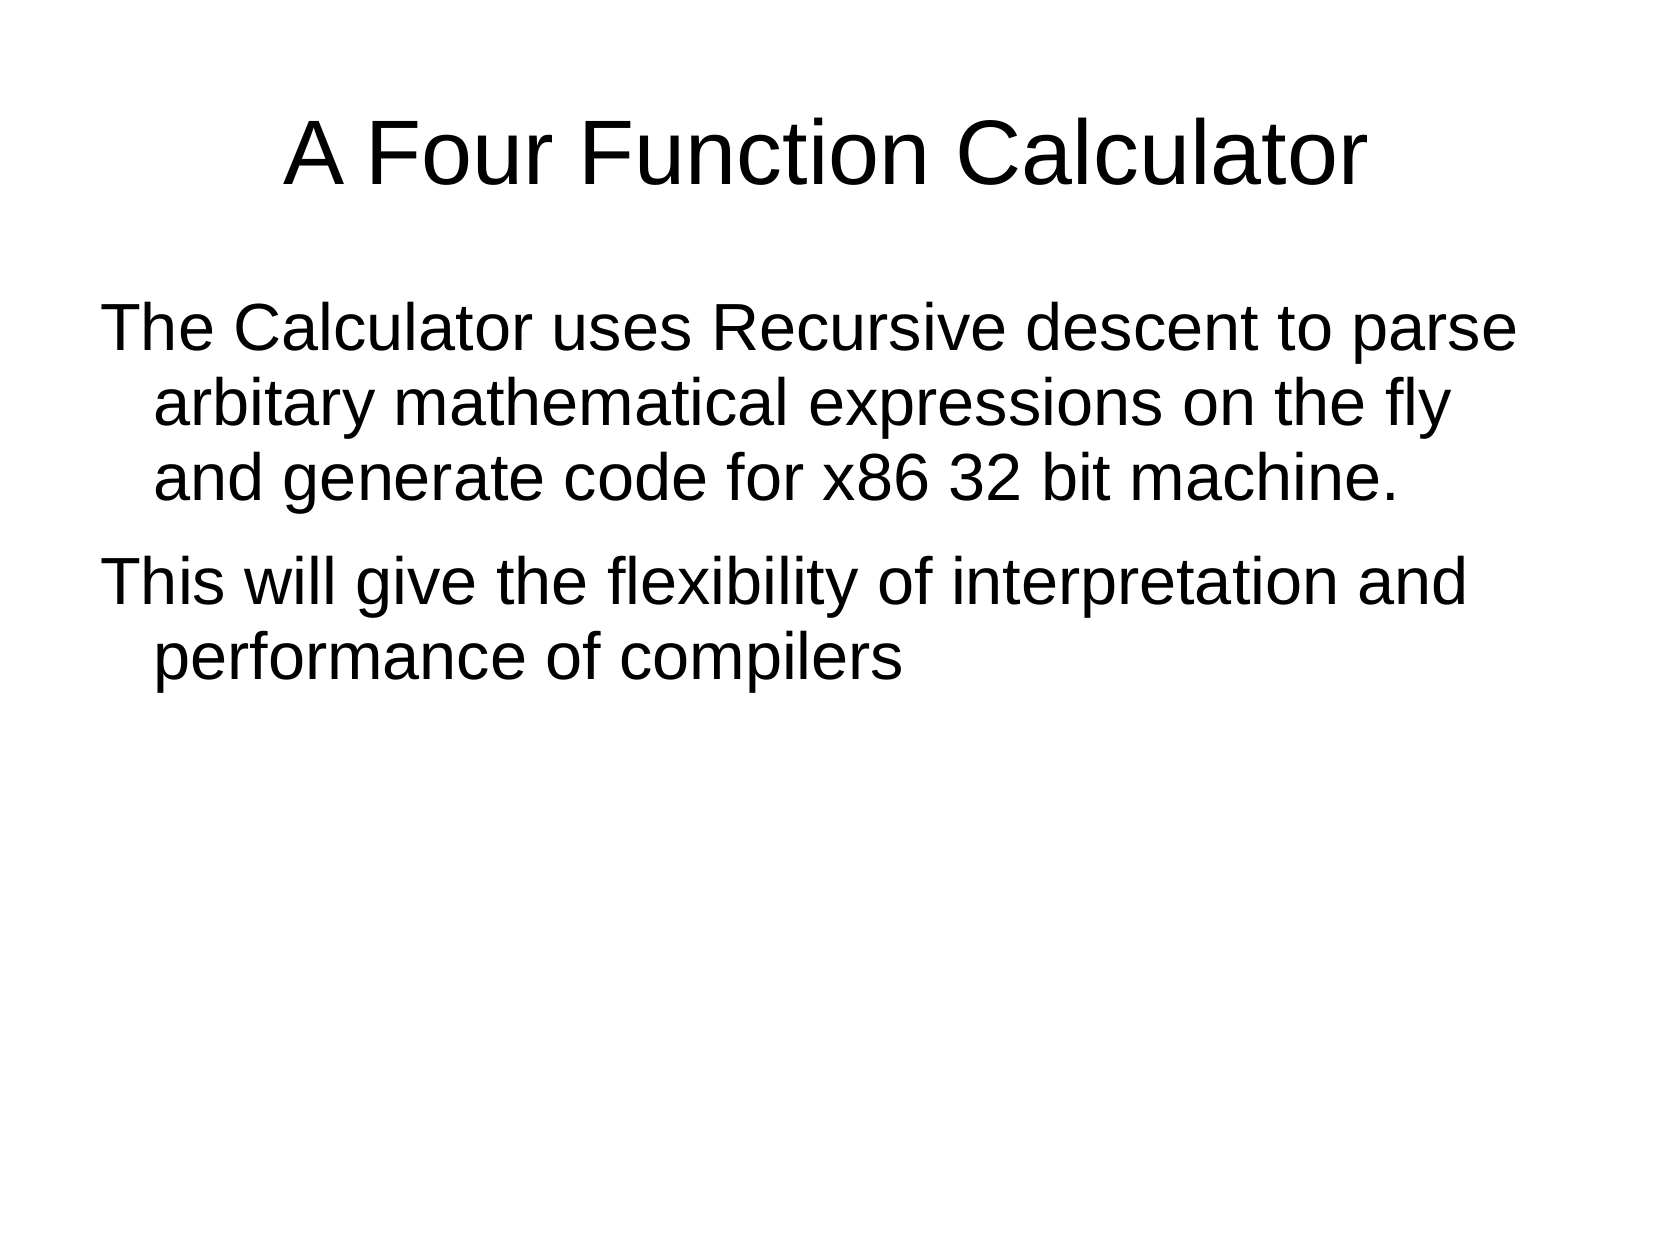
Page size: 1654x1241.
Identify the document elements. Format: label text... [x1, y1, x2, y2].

list The Calculator uses Recursive descent to parse arbitary mathematical expressions on the fly and generate code for x86 32 bit machine. This will give the flexibility of interpretation and performance of compilers [82, 290, 1571, 1094]
title A Four Function Calculator [82, 56, 1571, 250]
